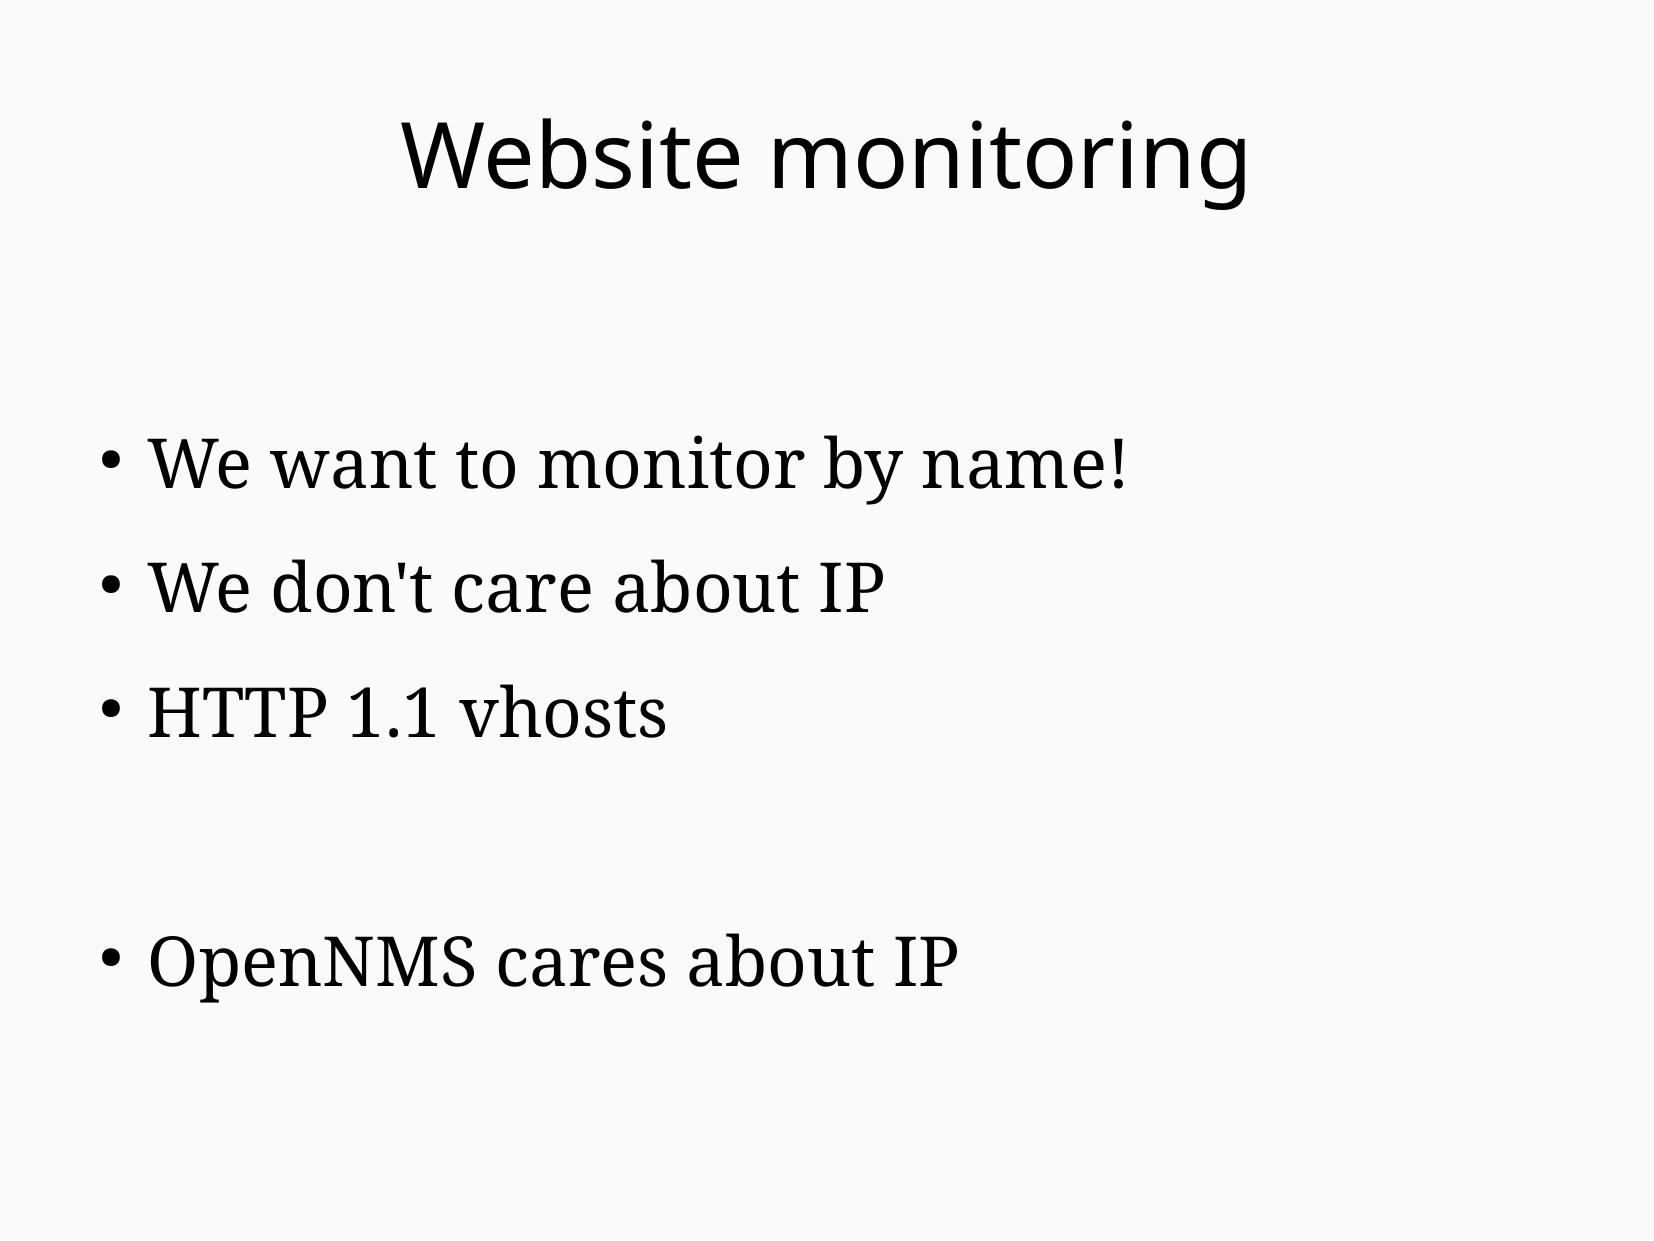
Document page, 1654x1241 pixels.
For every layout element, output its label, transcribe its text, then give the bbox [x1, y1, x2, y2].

title Website monitoring [82, 49, 1571, 257]
list We want to monitor by name! We don't care about IP HTTP 1.1 vhosts OpenNMS cares about IP [82, 290, 1571, 1010]
